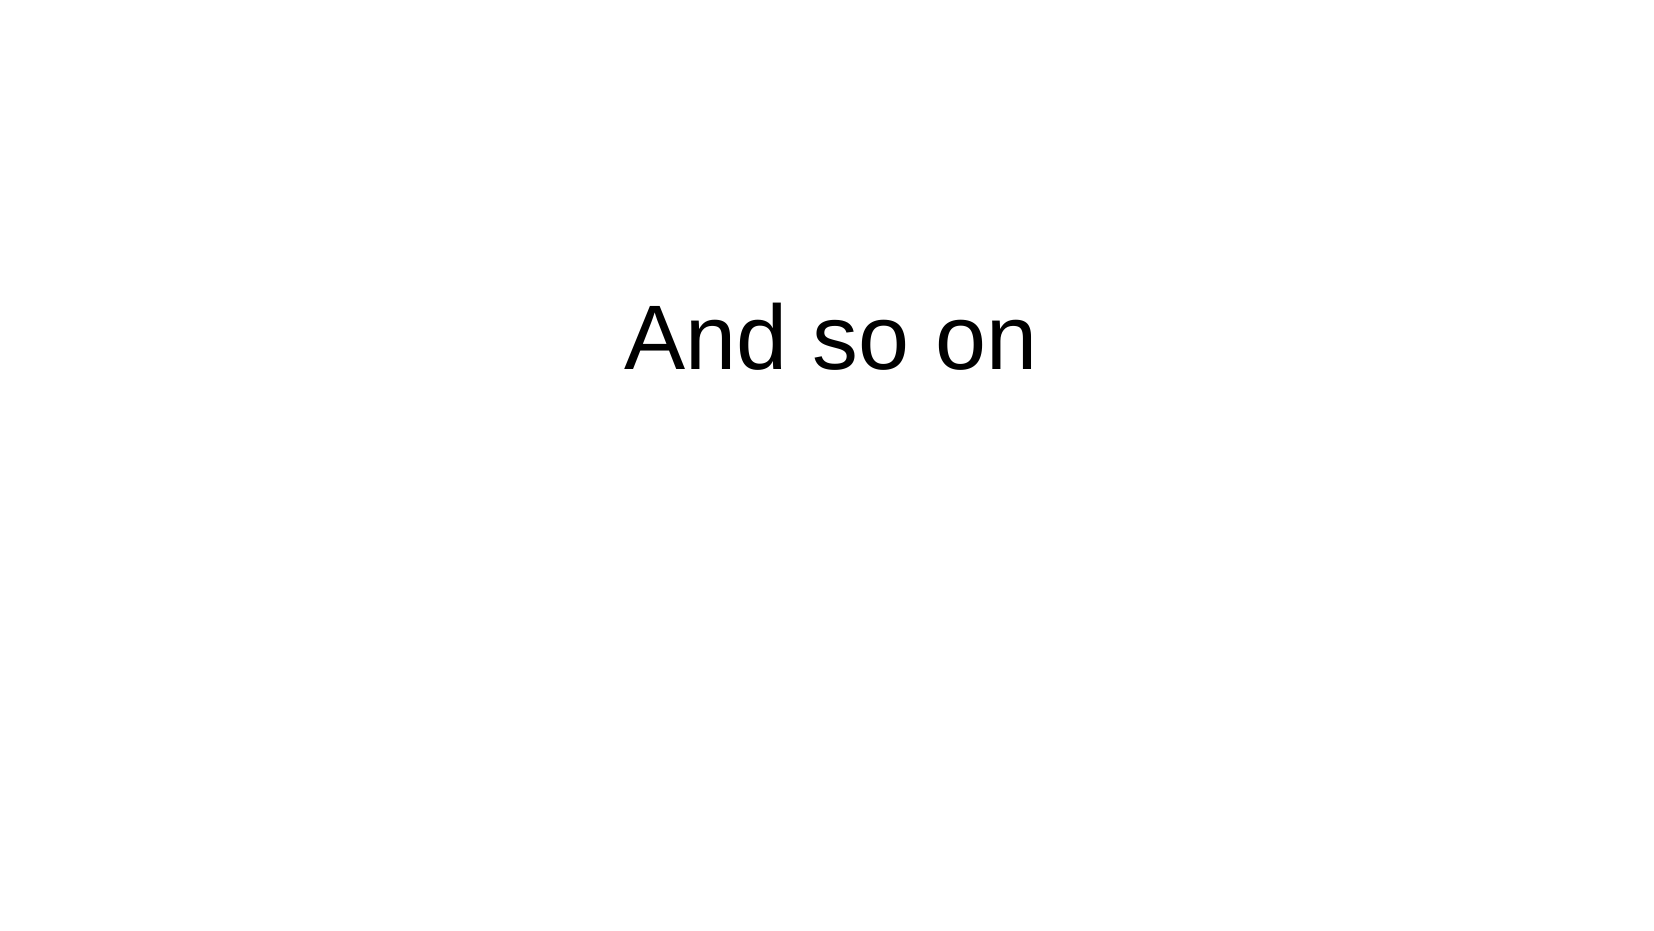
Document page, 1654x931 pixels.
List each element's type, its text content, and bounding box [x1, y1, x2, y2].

title And so on [86, 112, 1576, 563]
